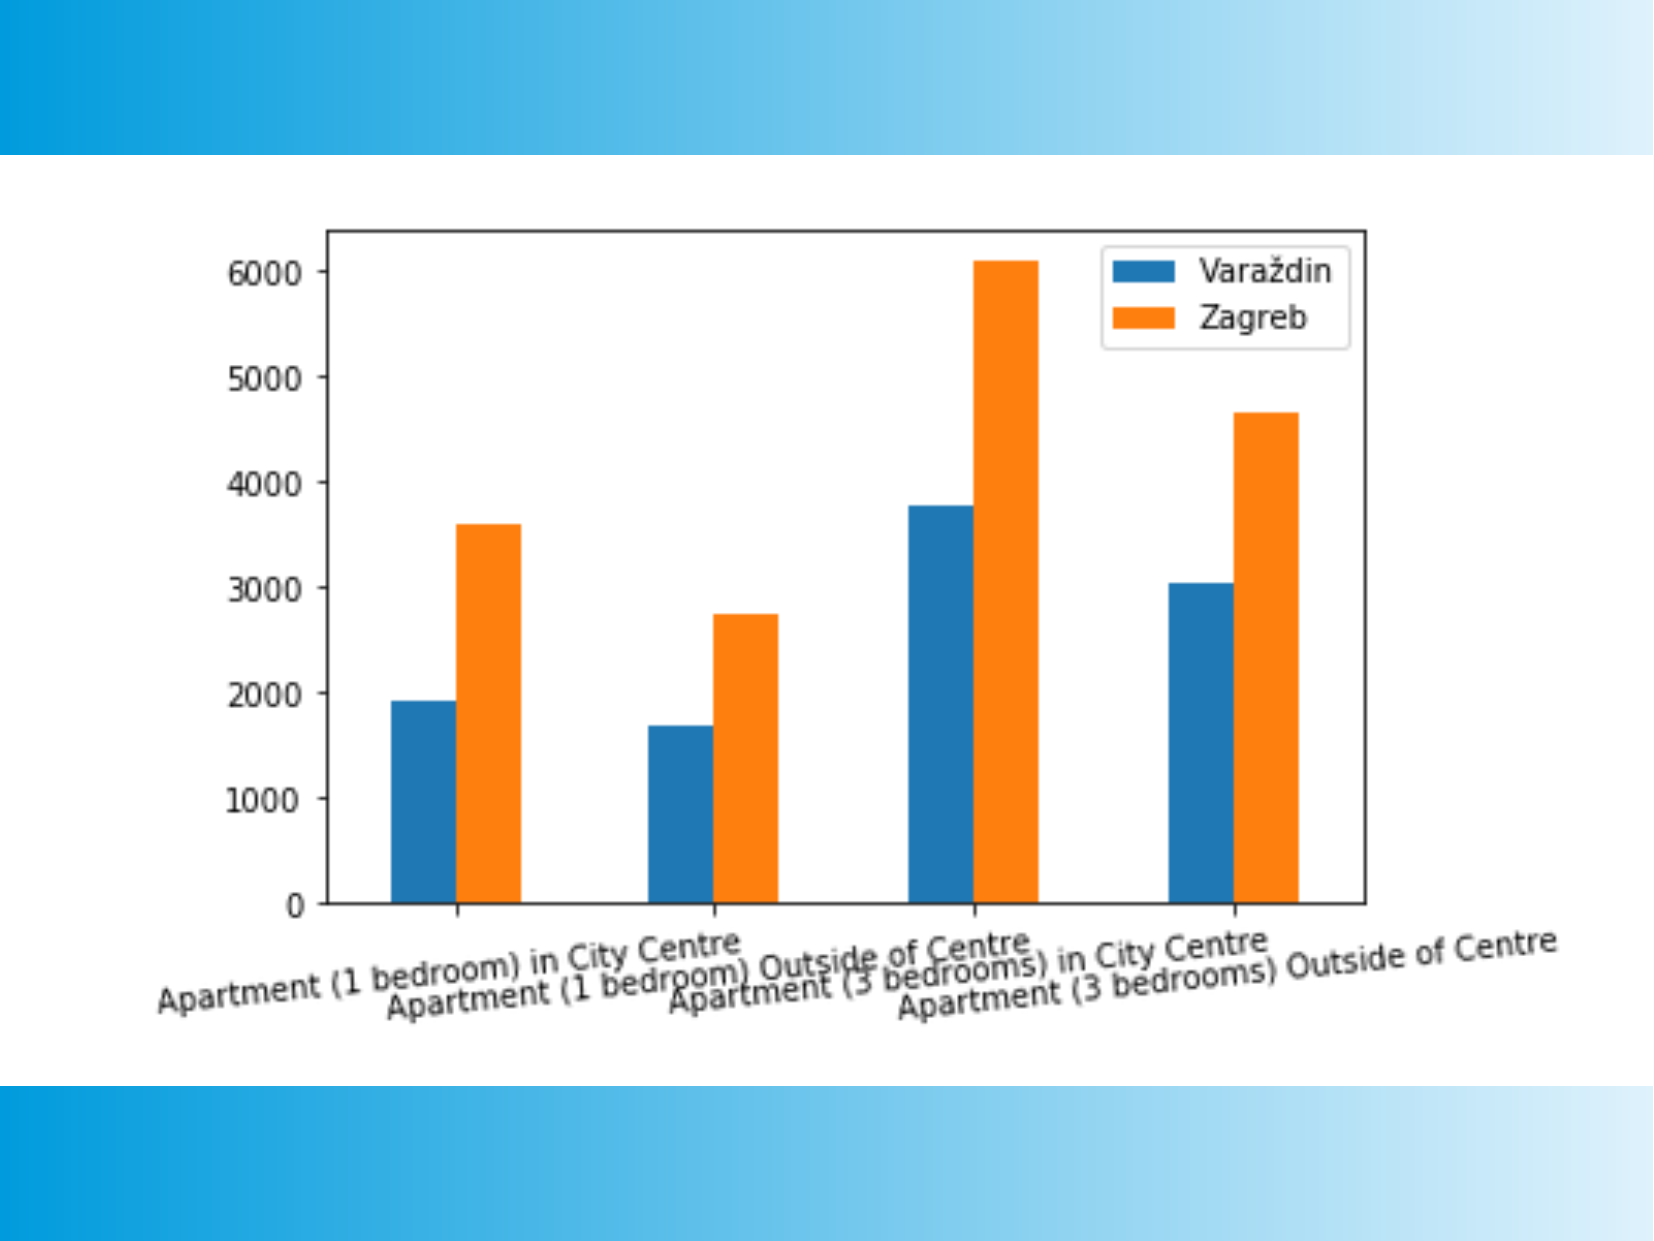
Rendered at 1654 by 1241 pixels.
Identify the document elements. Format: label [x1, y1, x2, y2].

picture [135, 209, 1591, 1049]
